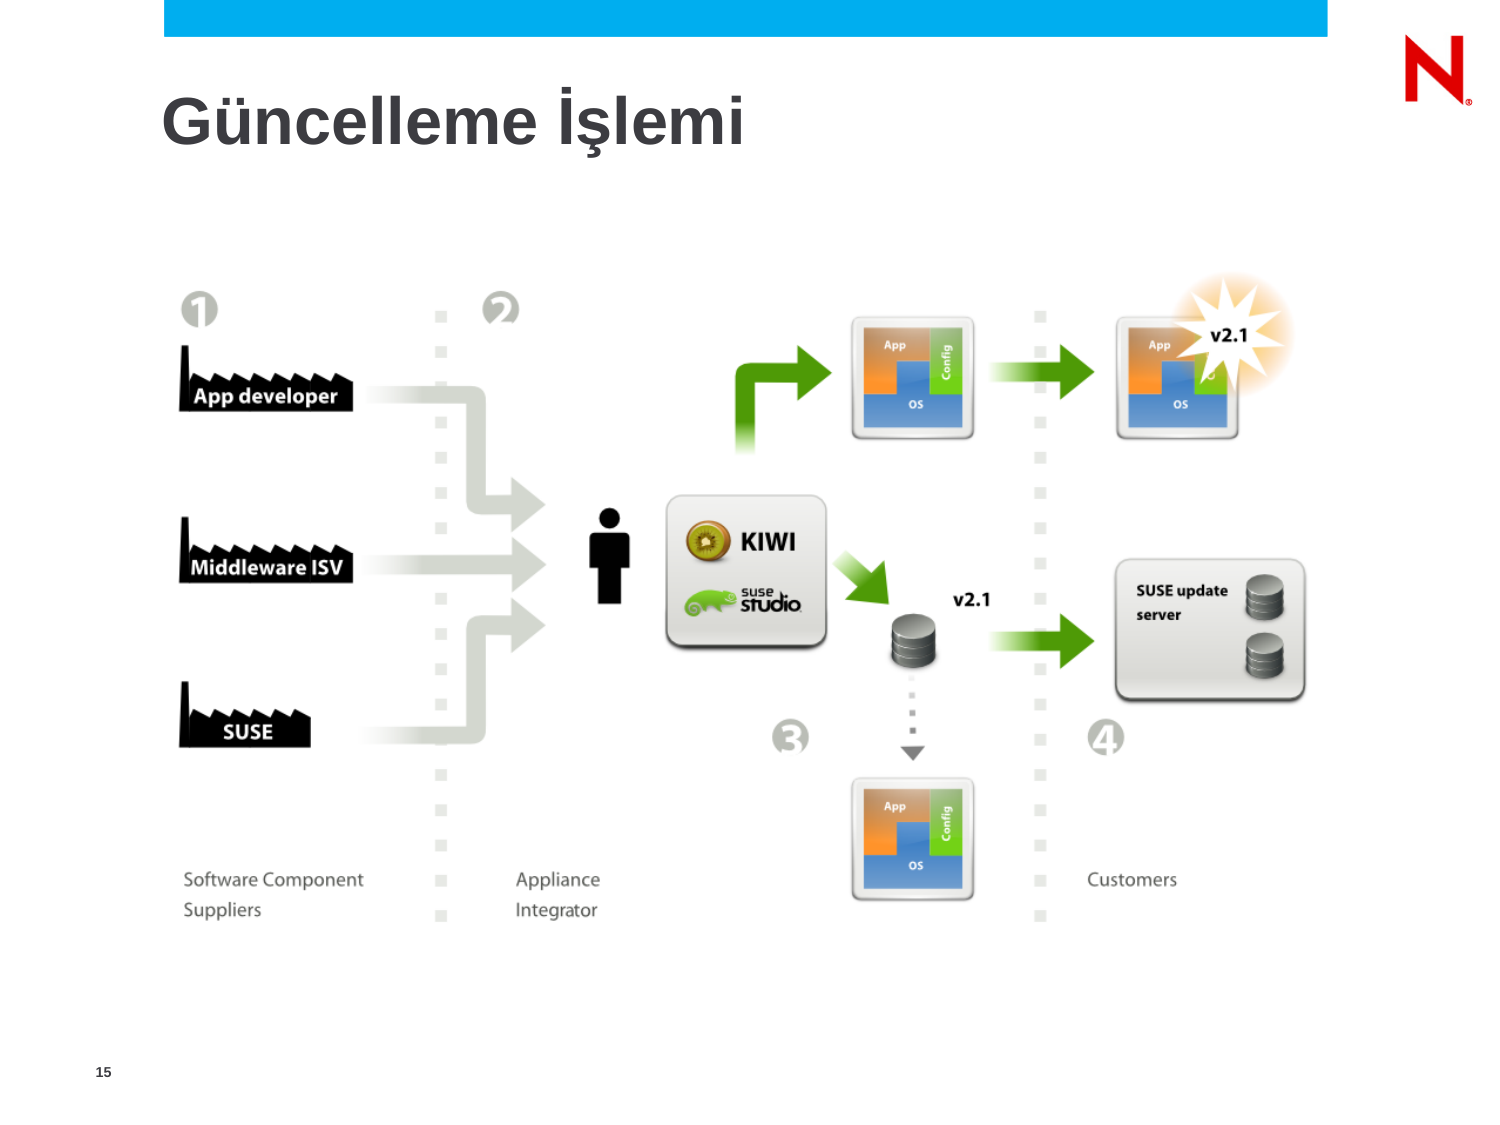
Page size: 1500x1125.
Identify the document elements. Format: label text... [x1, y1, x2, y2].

picture [149, 264, 1351, 969]
picture [1403, 32, 1473, 107]
title Güncelleme İşlemi [161, 41, 1383, 205]
